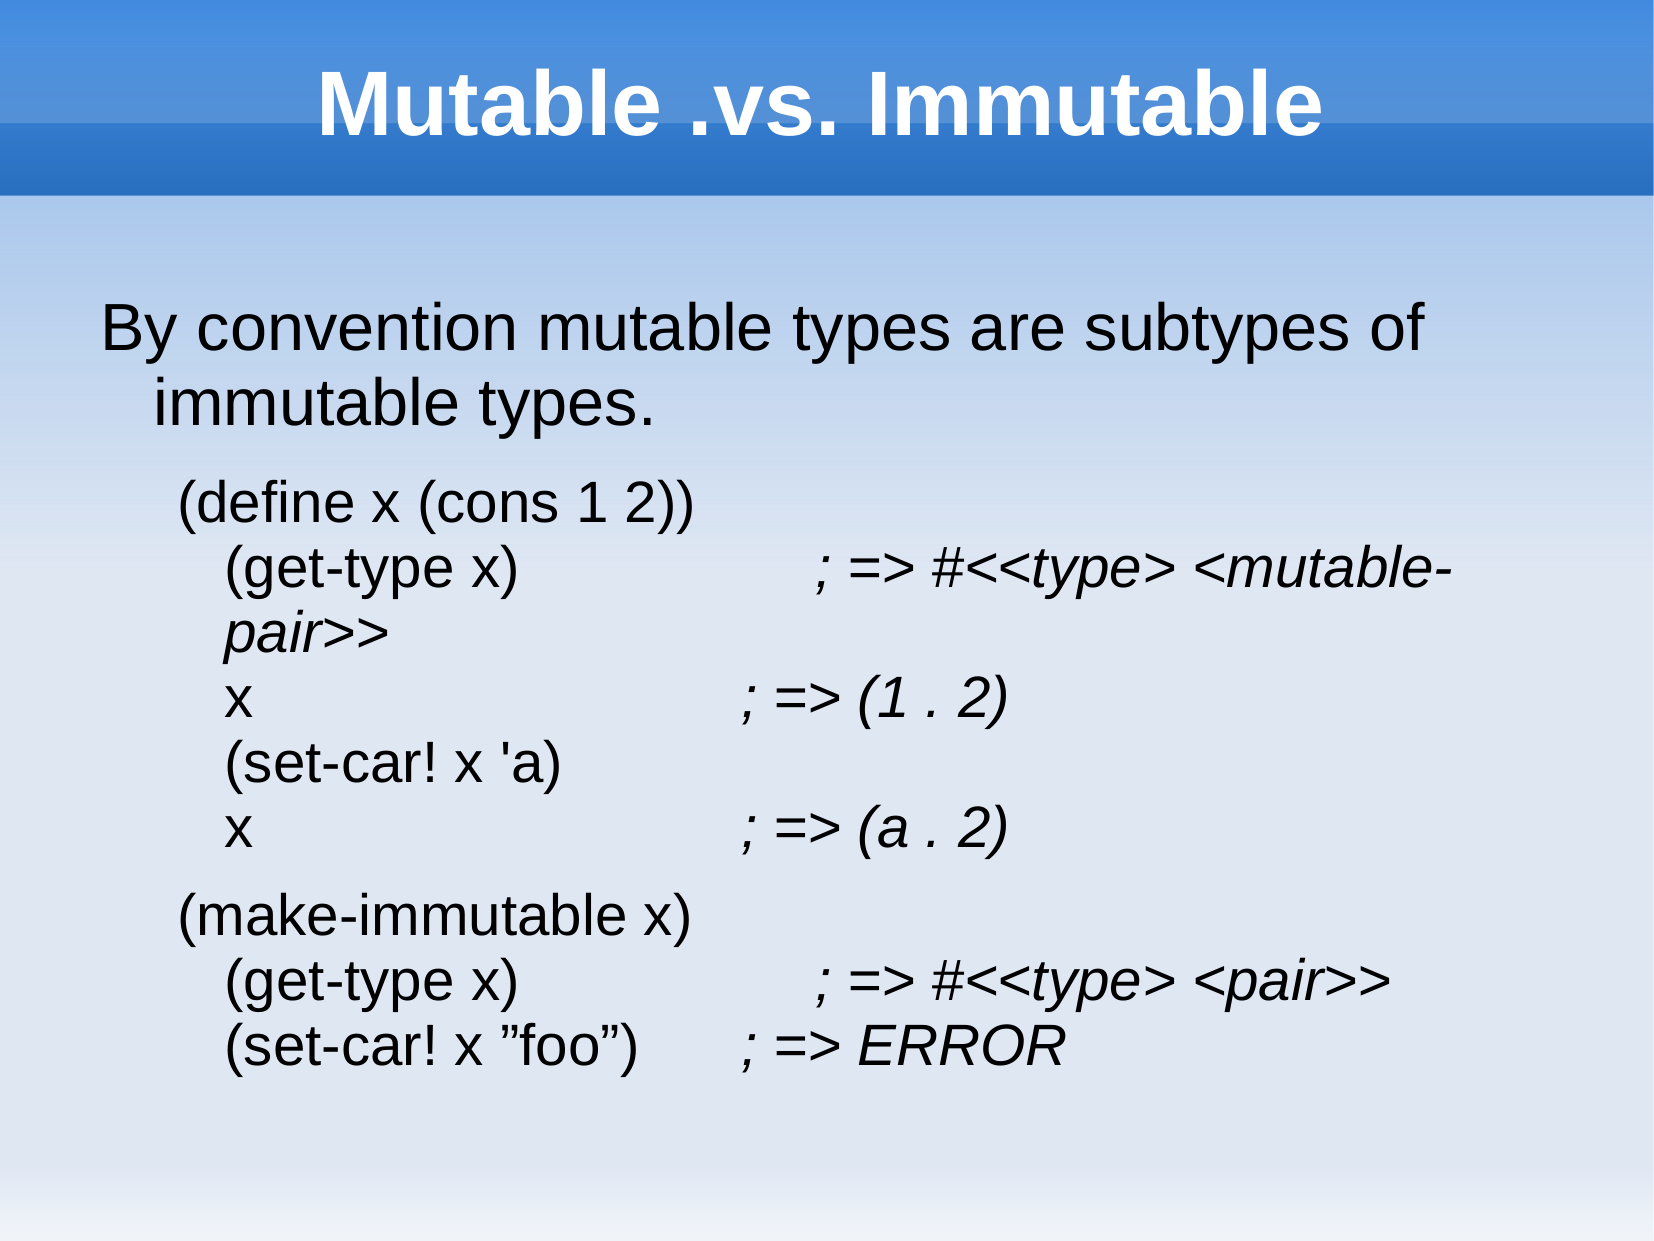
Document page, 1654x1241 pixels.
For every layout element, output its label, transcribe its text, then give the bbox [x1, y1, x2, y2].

picture [0, 0, 1654, 1241]
title Mutable .vs. Immutable [76, 7, 1565, 200]
list By convention mutable types are subtypes of immutable types. (define x (cons 1 2)) (get-type x) ; => #<<type> <mutable-pair>> x ; => (1 . 2) (set-car! x 'a) x ; => (a . 2) (make-immutable x) (get-type x) ; => #<<type> <pair>> (set-car! x ”foo”) ; => ERROR [82, 290, 1571, 1094]
